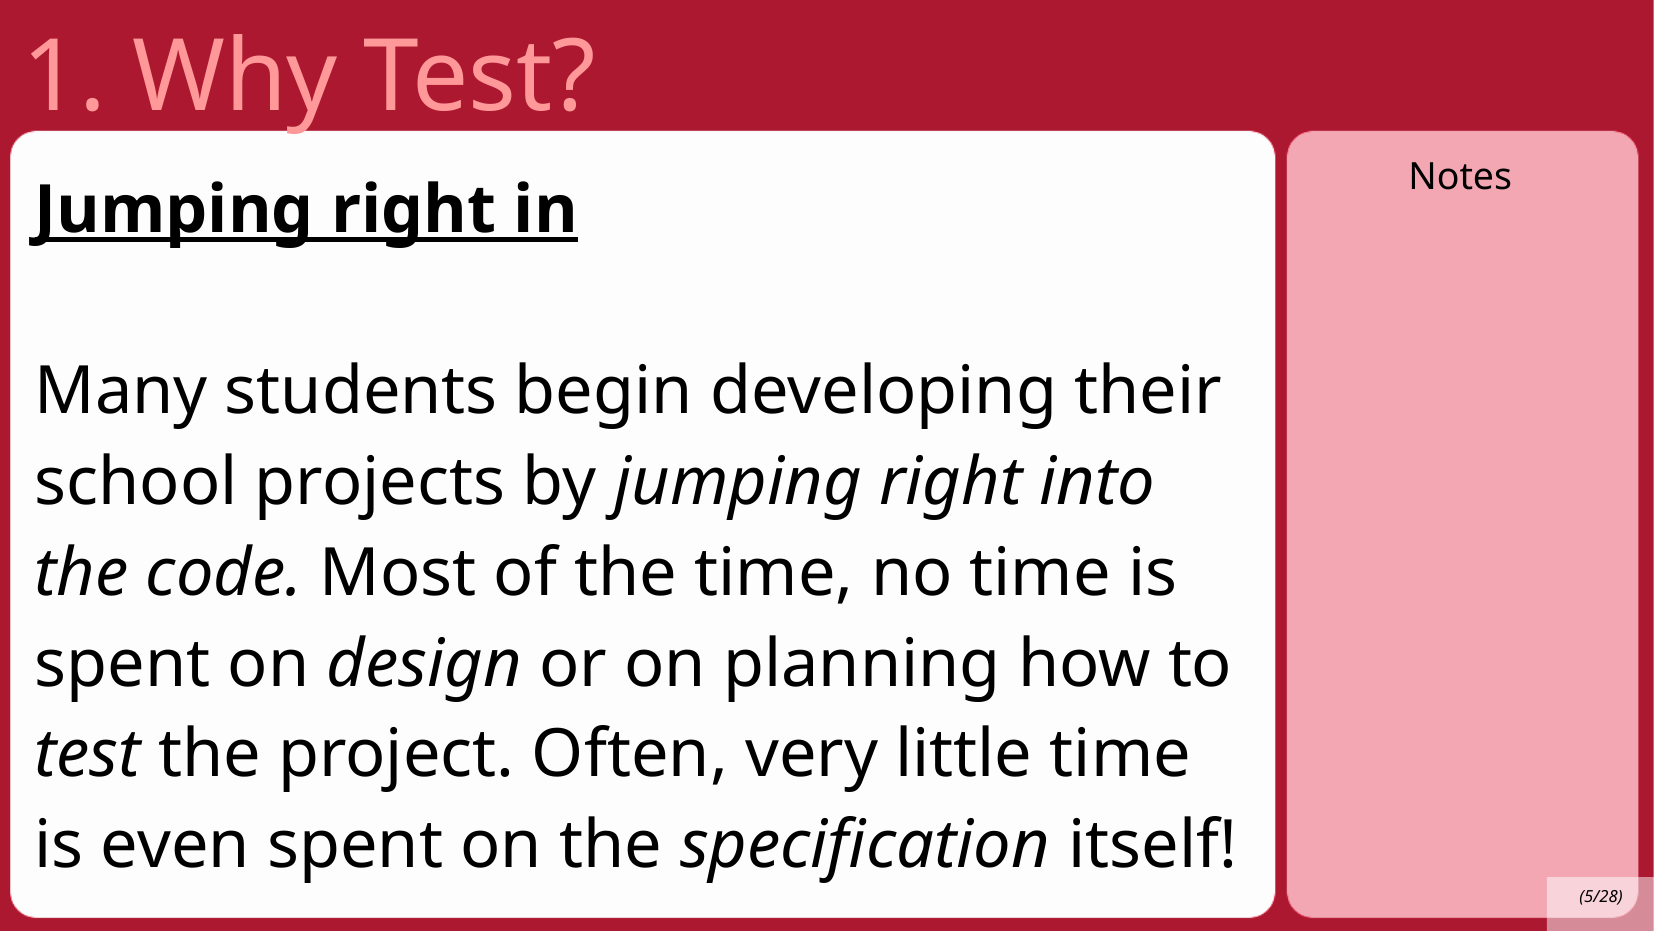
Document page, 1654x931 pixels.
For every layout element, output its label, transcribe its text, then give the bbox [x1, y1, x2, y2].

picture [0, 0, 1654, 931]
title 1. Why Test? [22, 7, 1511, 136]
text_box (<number>/28) [1546, 877, 1654, 931]
text_box Notes [1290, 141, 1631, 199]
text_box Jumping right in Many students begin developing their school projects by jumping right into the code. Most of the time, no time is spent on design or on planning how to test the project. Often, very little time is even spent on the specification itself! [34, 160, 1248, 781]
